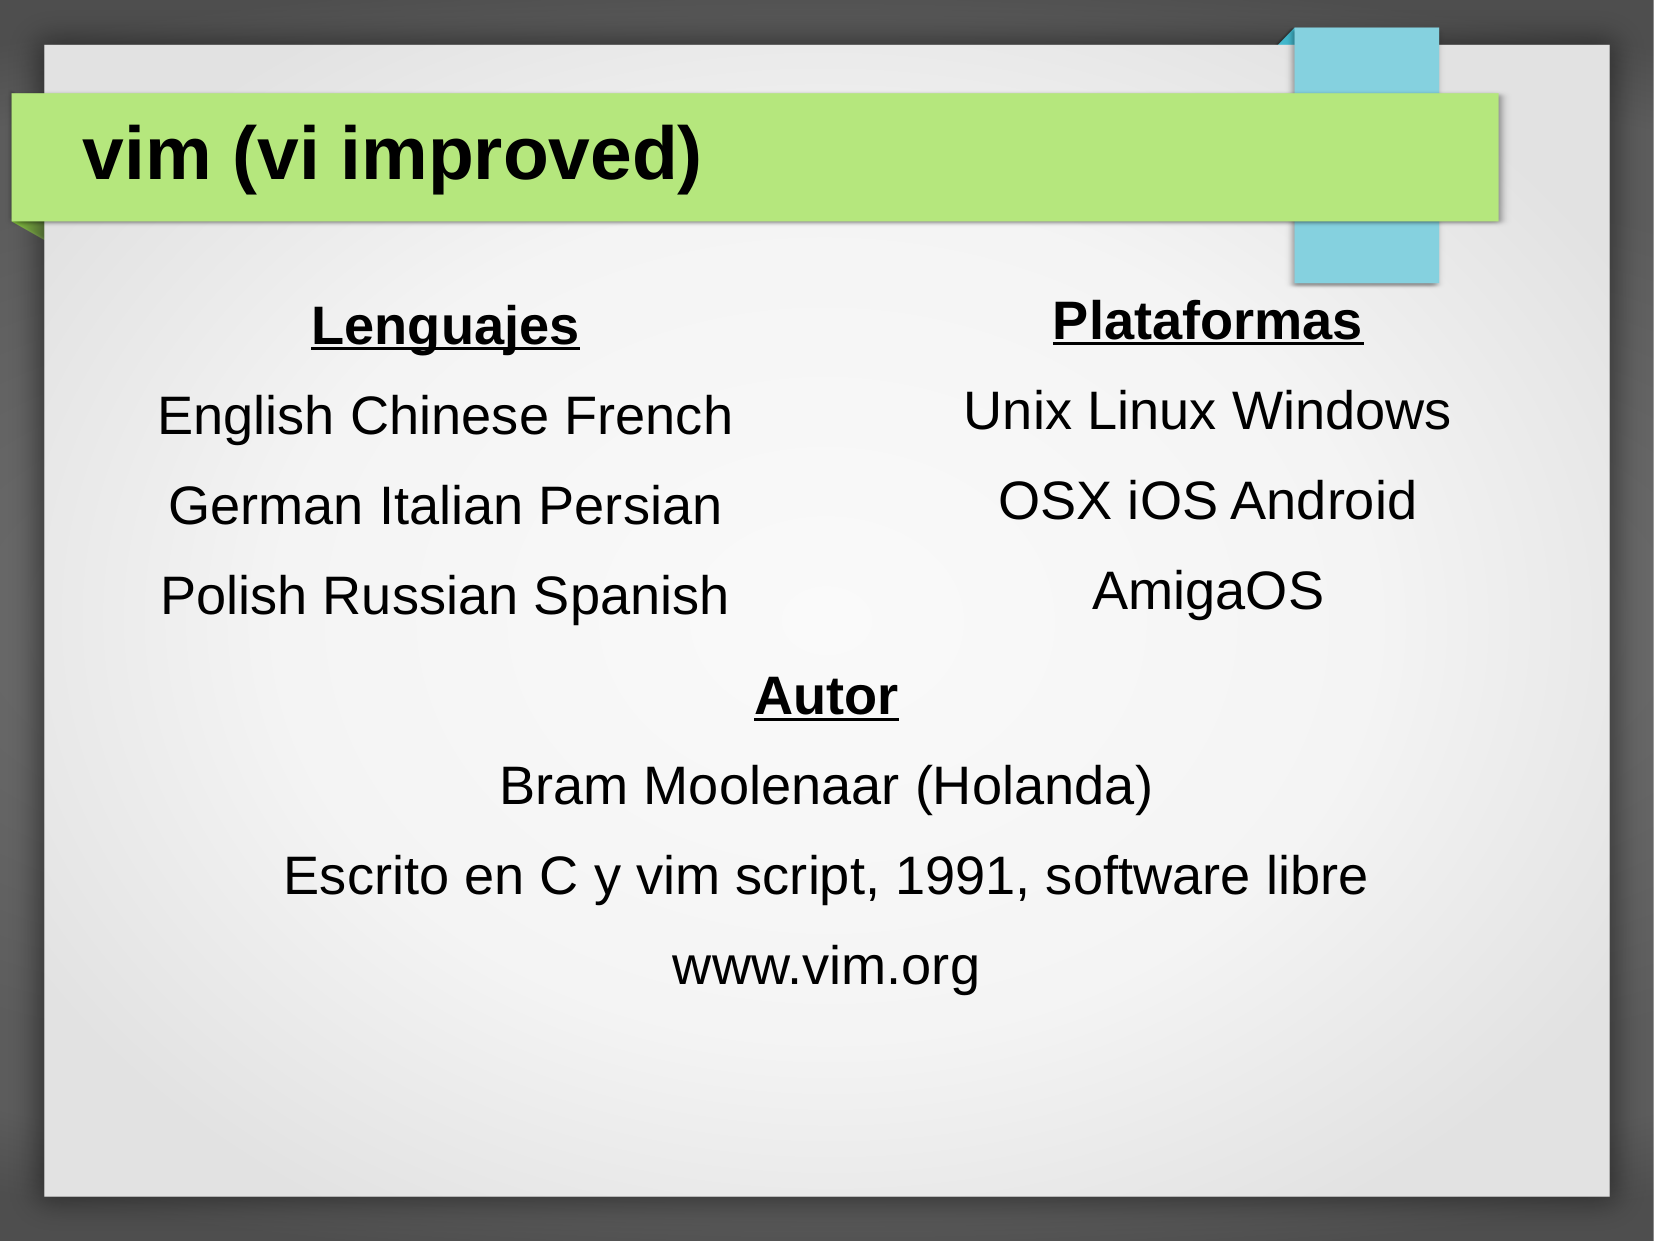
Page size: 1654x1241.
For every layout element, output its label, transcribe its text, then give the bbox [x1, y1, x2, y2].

list Plataformas Unix Linux Windows OSX iOS Android AmigaOS [845, 290, 1572, 634]
list Autor Bram Moolenaar (Holanda) Escrito en C y vim script, 1991, software libre www.vim.org [82, 665, 1571, 1009]
list Lenguajes English Chinese French German Italian Persian Polish Russian Spanish [82, 295, 809, 639]
title vim (vi improved) [82, 94, 1264, 213]
picture [0, 0, 1654, 1241]
